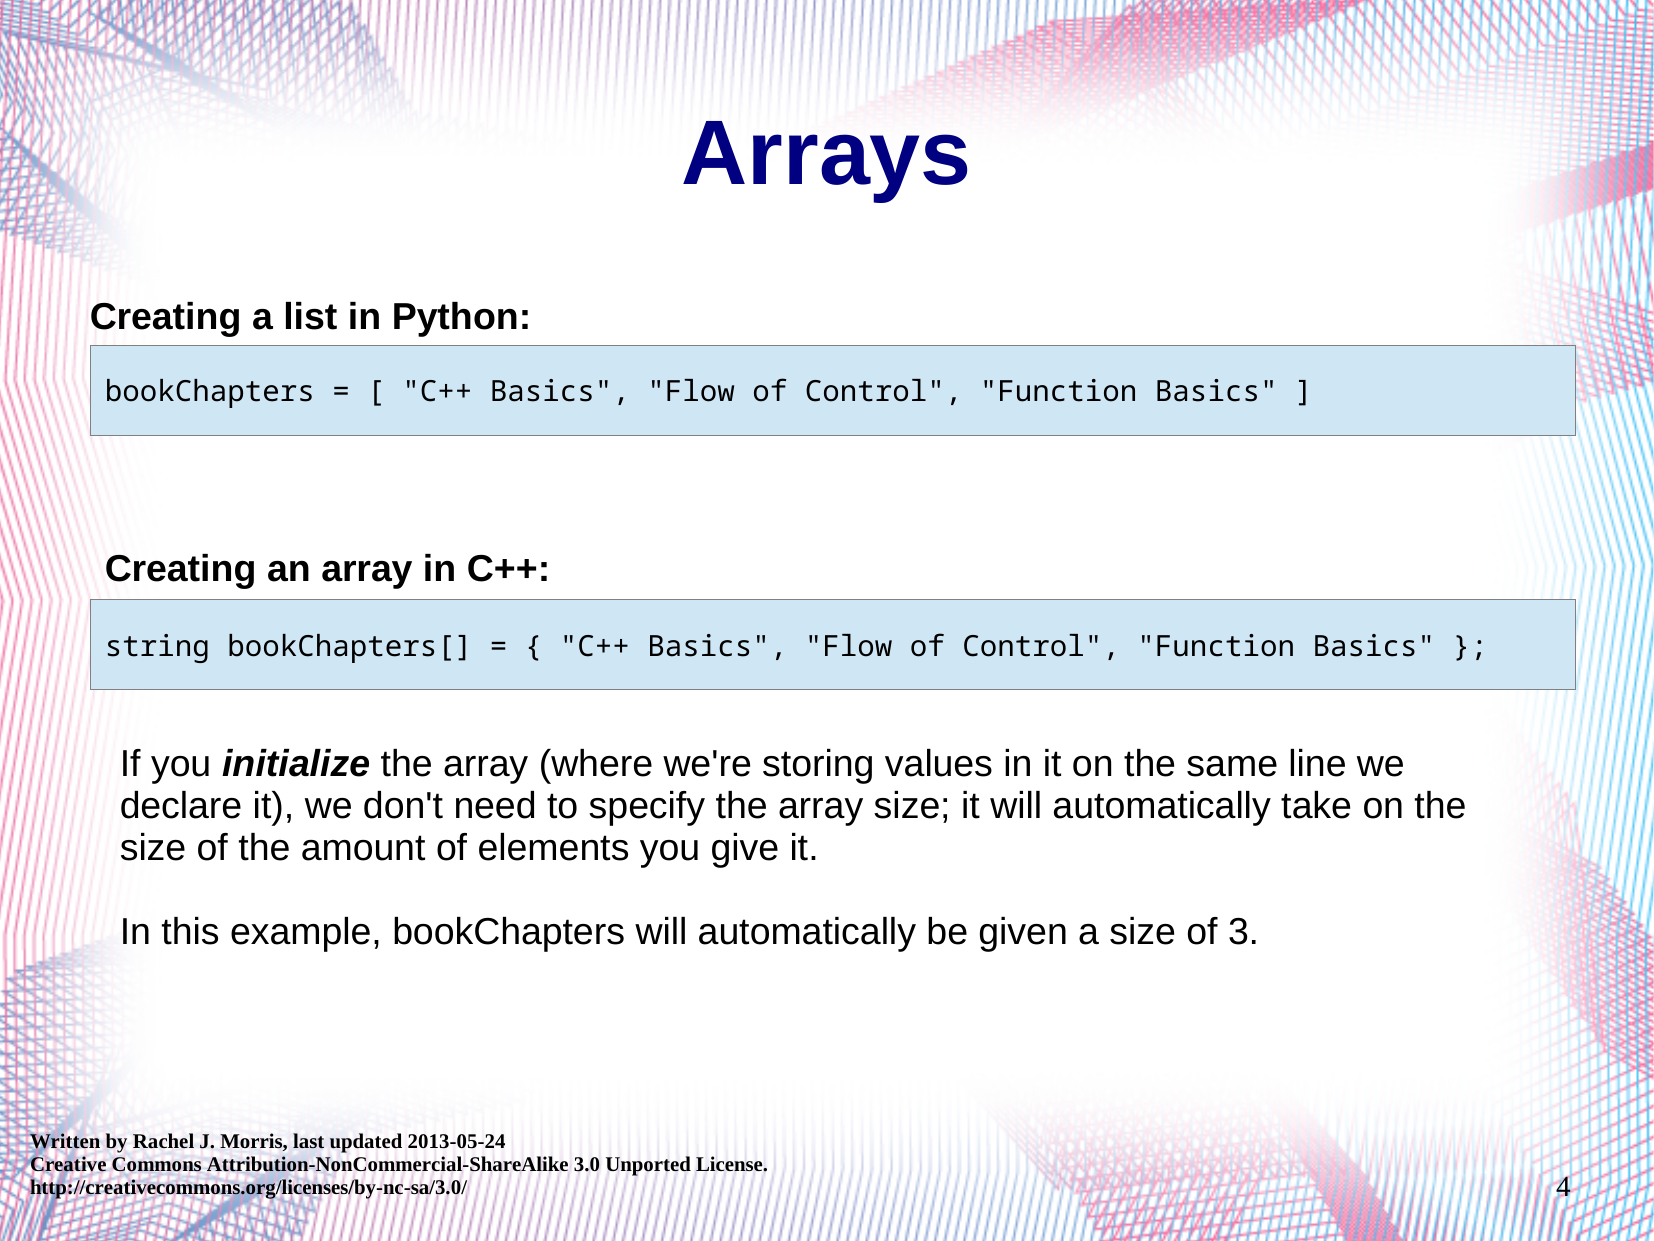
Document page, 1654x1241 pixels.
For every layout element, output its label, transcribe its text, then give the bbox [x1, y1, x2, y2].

picture [0, 0, 1654, 1241]
text_box string bookChapters[] = { "C++ Basics", "Flow of Control", "Function Basics" }; [90, 599, 1576, 690]
text_box Creating a list in Python: [75, 288, 1568, 346]
text_box Creating an array in C++: [90, 540, 1583, 597]
text_box bookChapters = [ "C++ Basics", "Flow of Control", "Function Basics" ] [90, 345, 1576, 436]
text_box If you initialize the array (where we're storing values in it on the same line we declare it), we don't need to specify the array size; it will automatically take on the size of the amount of elements you give it. In this example, bookChapters will automatically be given a size of 3. [105, 735, 1516, 960]
title Arrays [82, 49, 1571, 257]
